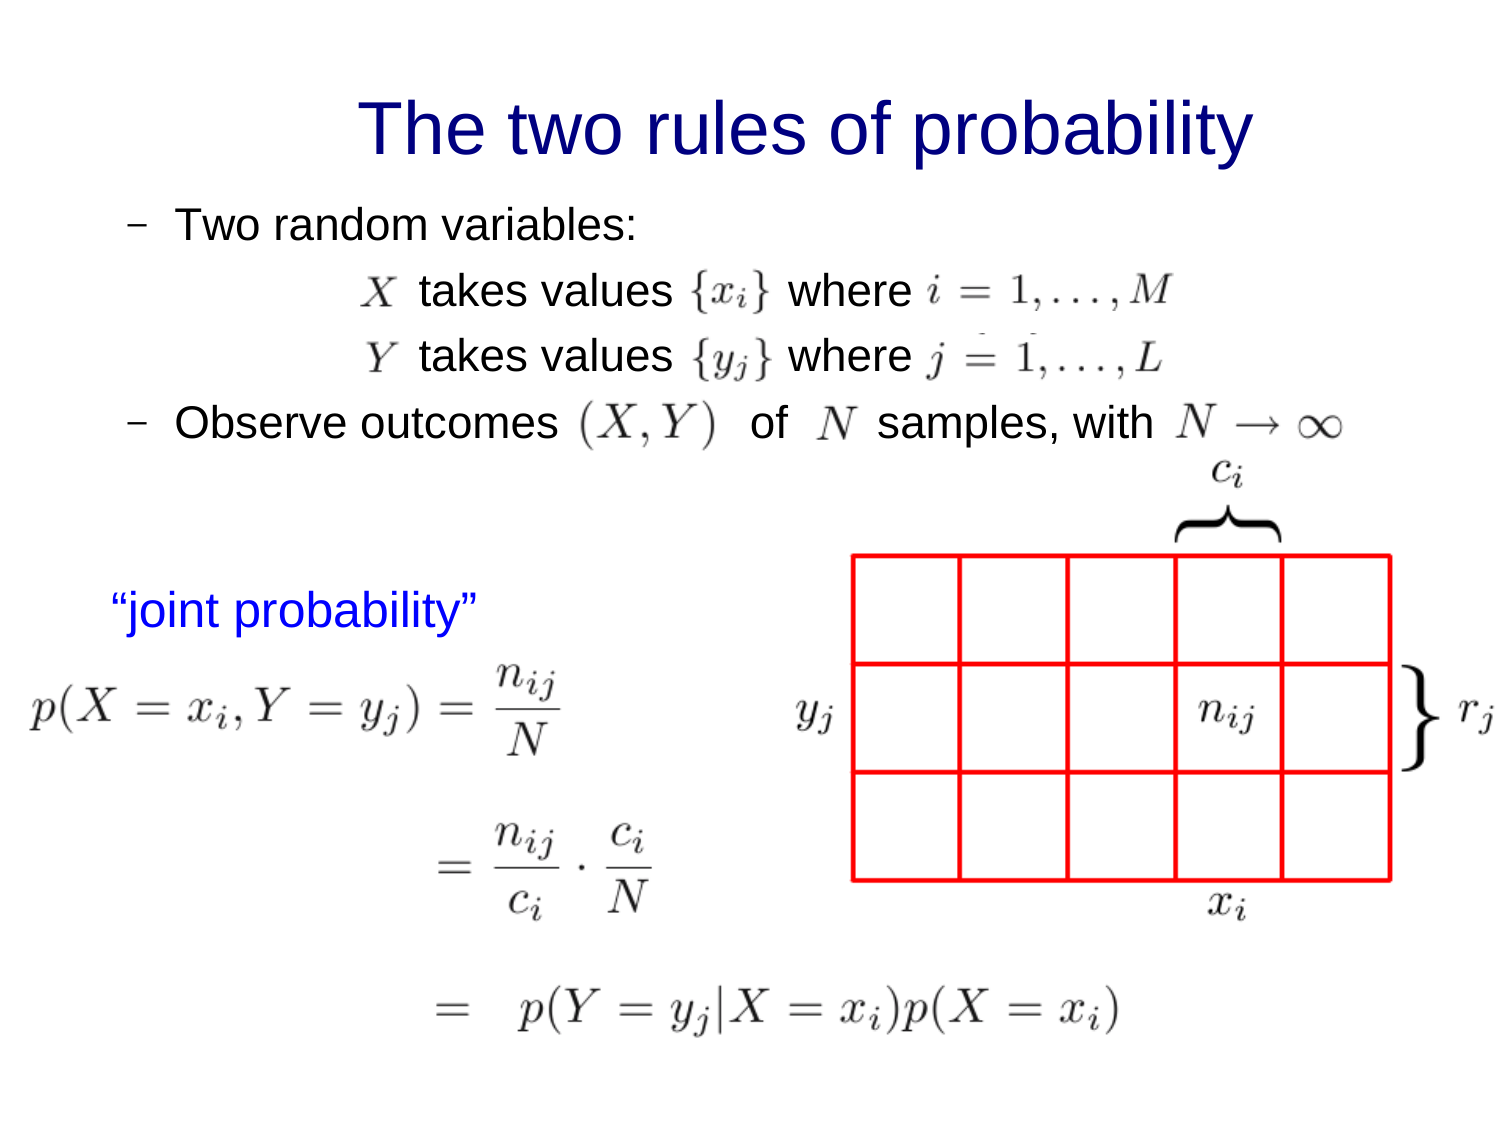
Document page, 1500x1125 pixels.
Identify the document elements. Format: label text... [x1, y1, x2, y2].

picture [360, 267, 399, 313]
picture [926, 267, 1174, 311]
text_box “joint probability” [96, 569, 493, 645]
picture [432, 975, 1125, 1042]
picture [684, 261, 772, 319]
picture [434, 817, 674, 928]
picture [787, 455, 1500, 927]
picture [1166, 393, 1348, 454]
list Two random variables: takes values where takes values where Observe outcomes of samples, with [37, 187, 1500, 1125]
picture [363, 337, 401, 377]
title The two rules of probability [149, 65, 1463, 179]
picture [924, 333, 1164, 384]
picture [810, 396, 865, 451]
picture [28, 655, 565, 770]
picture [690, 329, 772, 388]
picture [578, 390, 719, 457]
